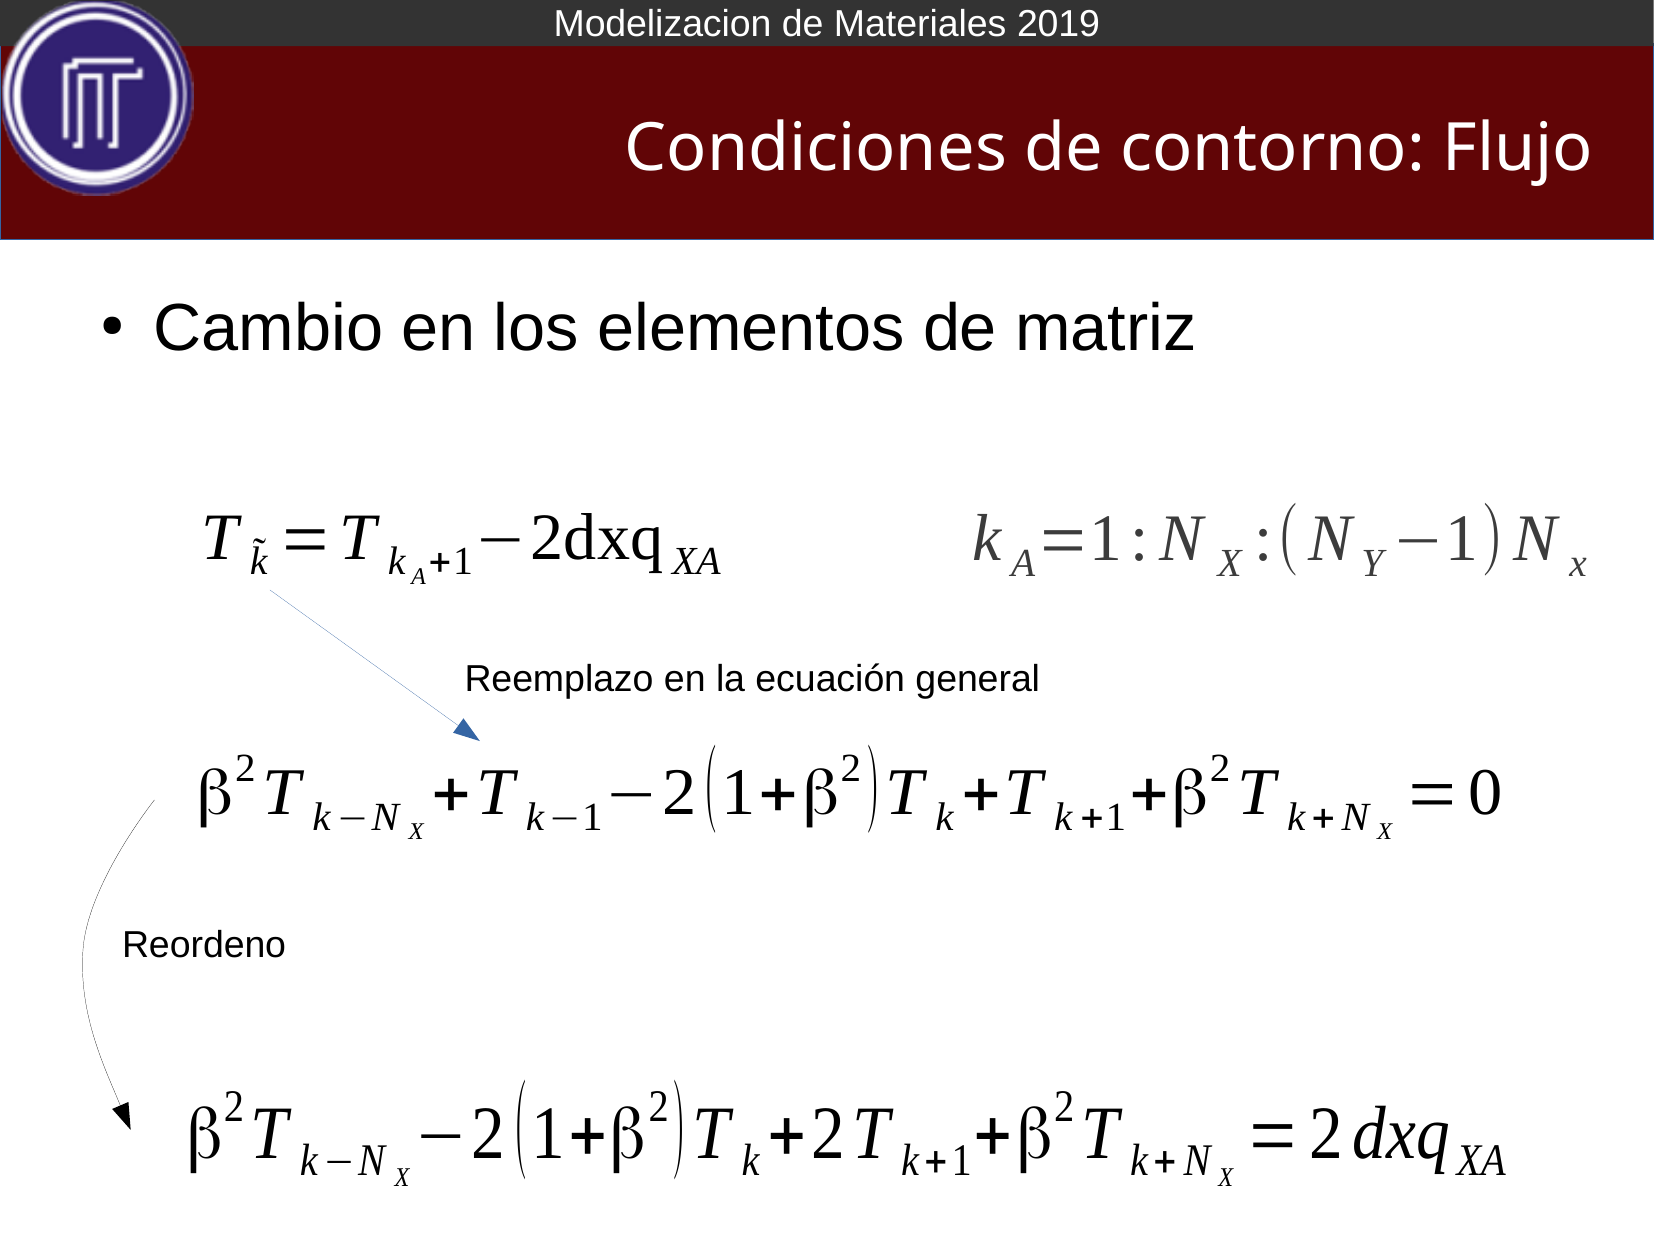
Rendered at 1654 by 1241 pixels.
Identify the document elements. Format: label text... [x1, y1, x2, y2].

text_box Reordeno [107, 915, 302, 973]
chart [179, 1075, 1513, 1193]
chart [963, 499, 1595, 585]
list Cambio en los elementos de matriz [82, 290, 1571, 377]
text_box Reemplazo en la ecuación general [449, 649, 1056, 707]
chart [190, 741, 1511, 846]
picture [0, 0, 194, 196]
title Condiciones de contorno: Flujo [41, 70, 1654, 218]
chart [195, 500, 727, 590]
